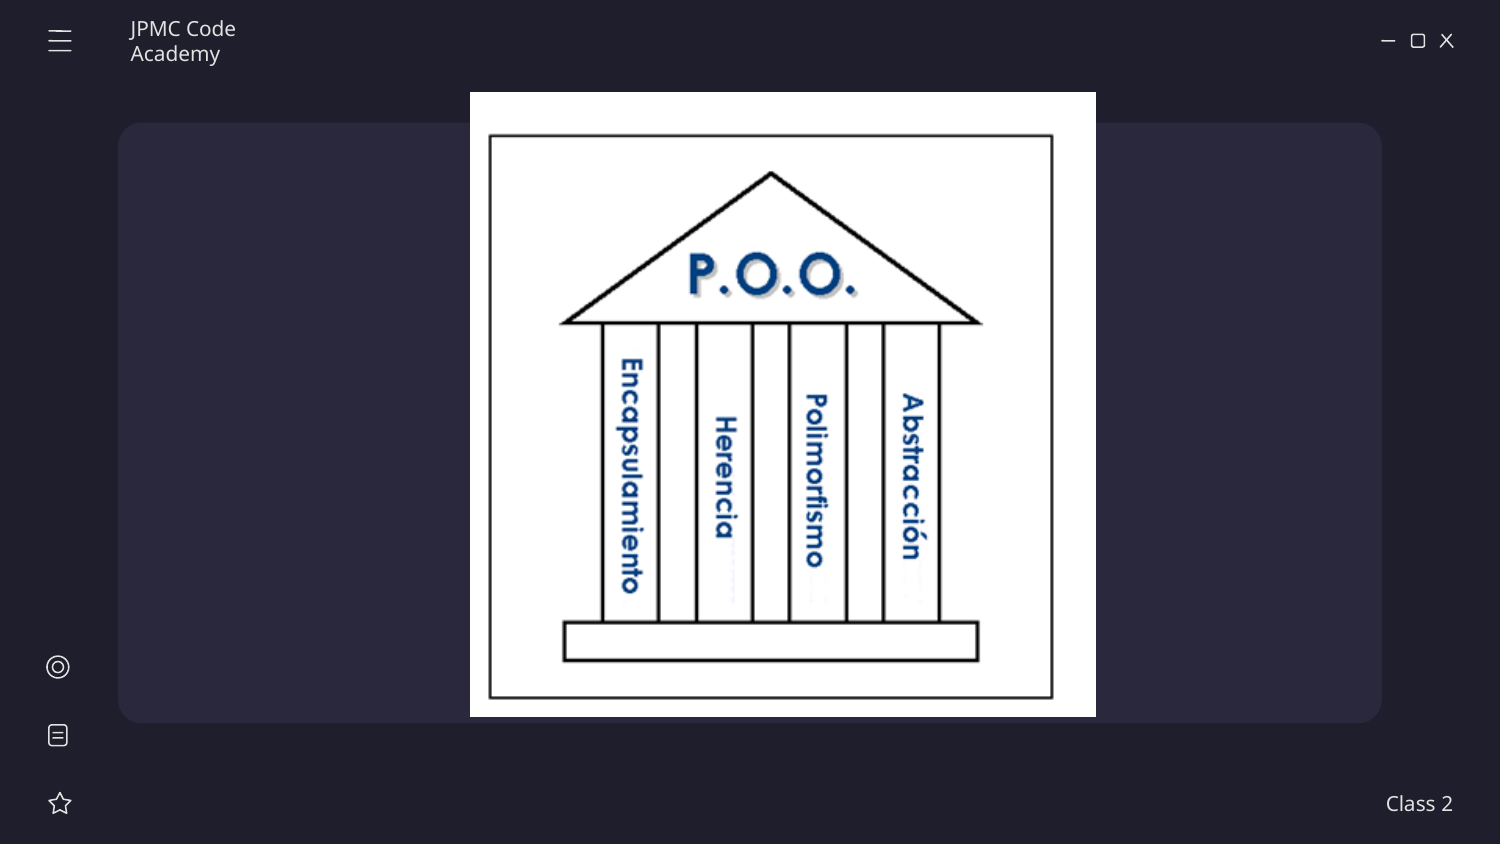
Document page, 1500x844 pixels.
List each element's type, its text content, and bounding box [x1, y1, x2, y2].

subtitle JPMC Code Academy [130, 18, 306, 64]
subtitle Class 2 [1278, 780, 1453, 826]
picture [470, 92, 1096, 717]
